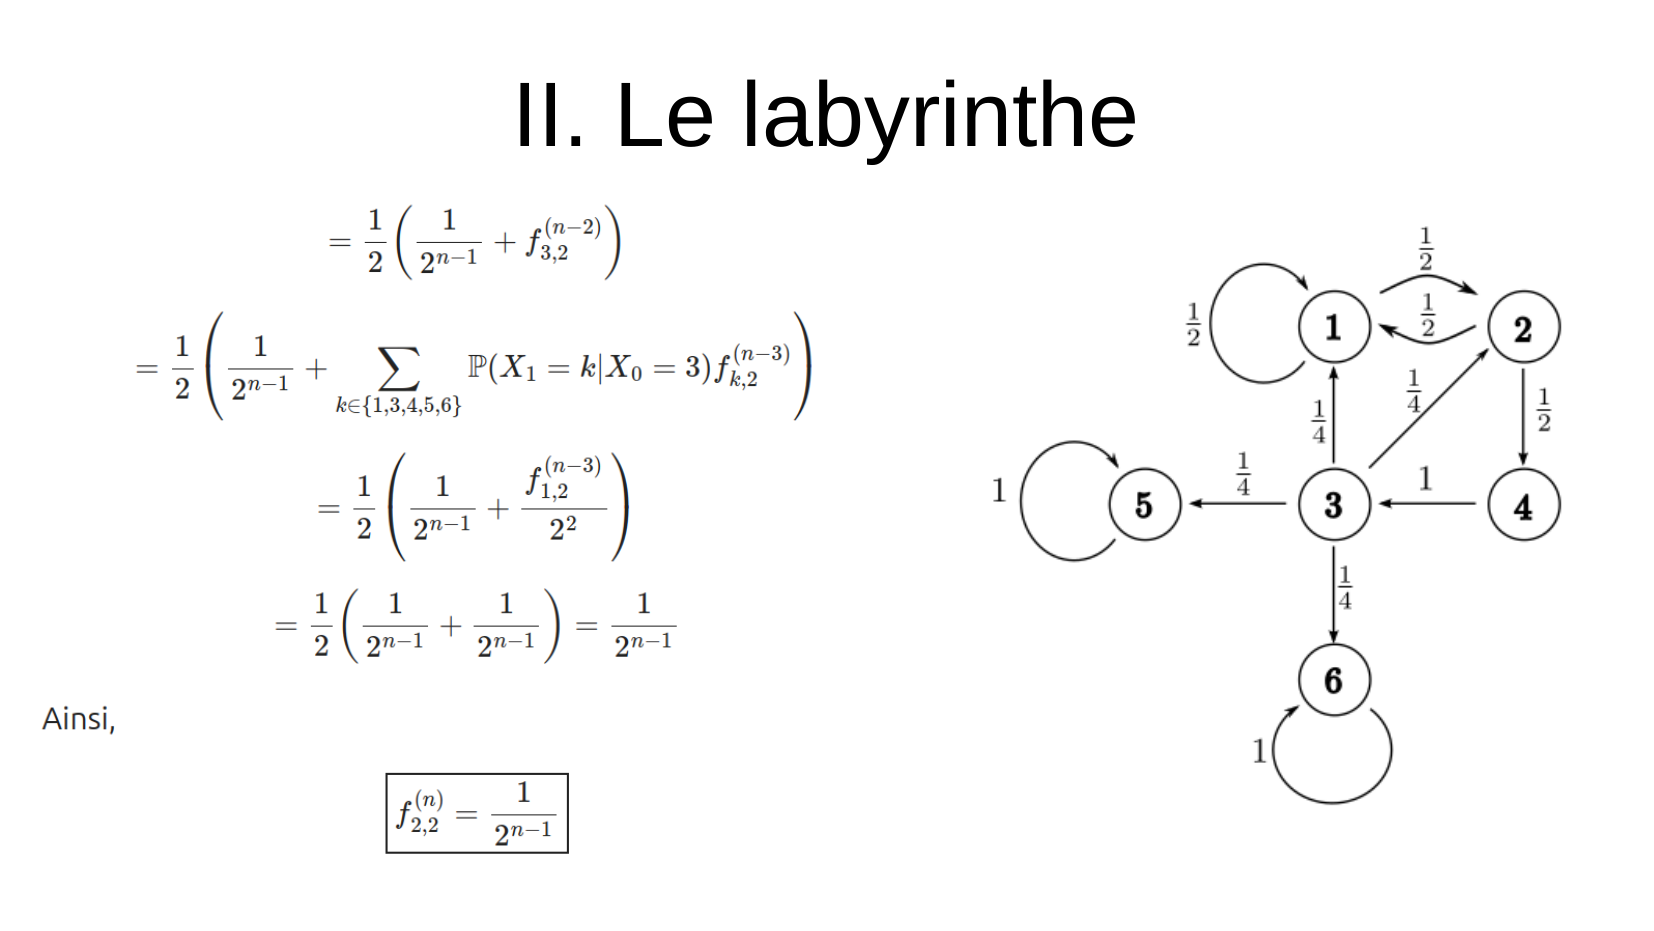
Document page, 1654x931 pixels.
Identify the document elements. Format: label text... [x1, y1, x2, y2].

picture [975, 225, 1566, 813]
picture [0, 187, 826, 860]
title II. Le labyrinthe [82, 37, 1571, 193]
